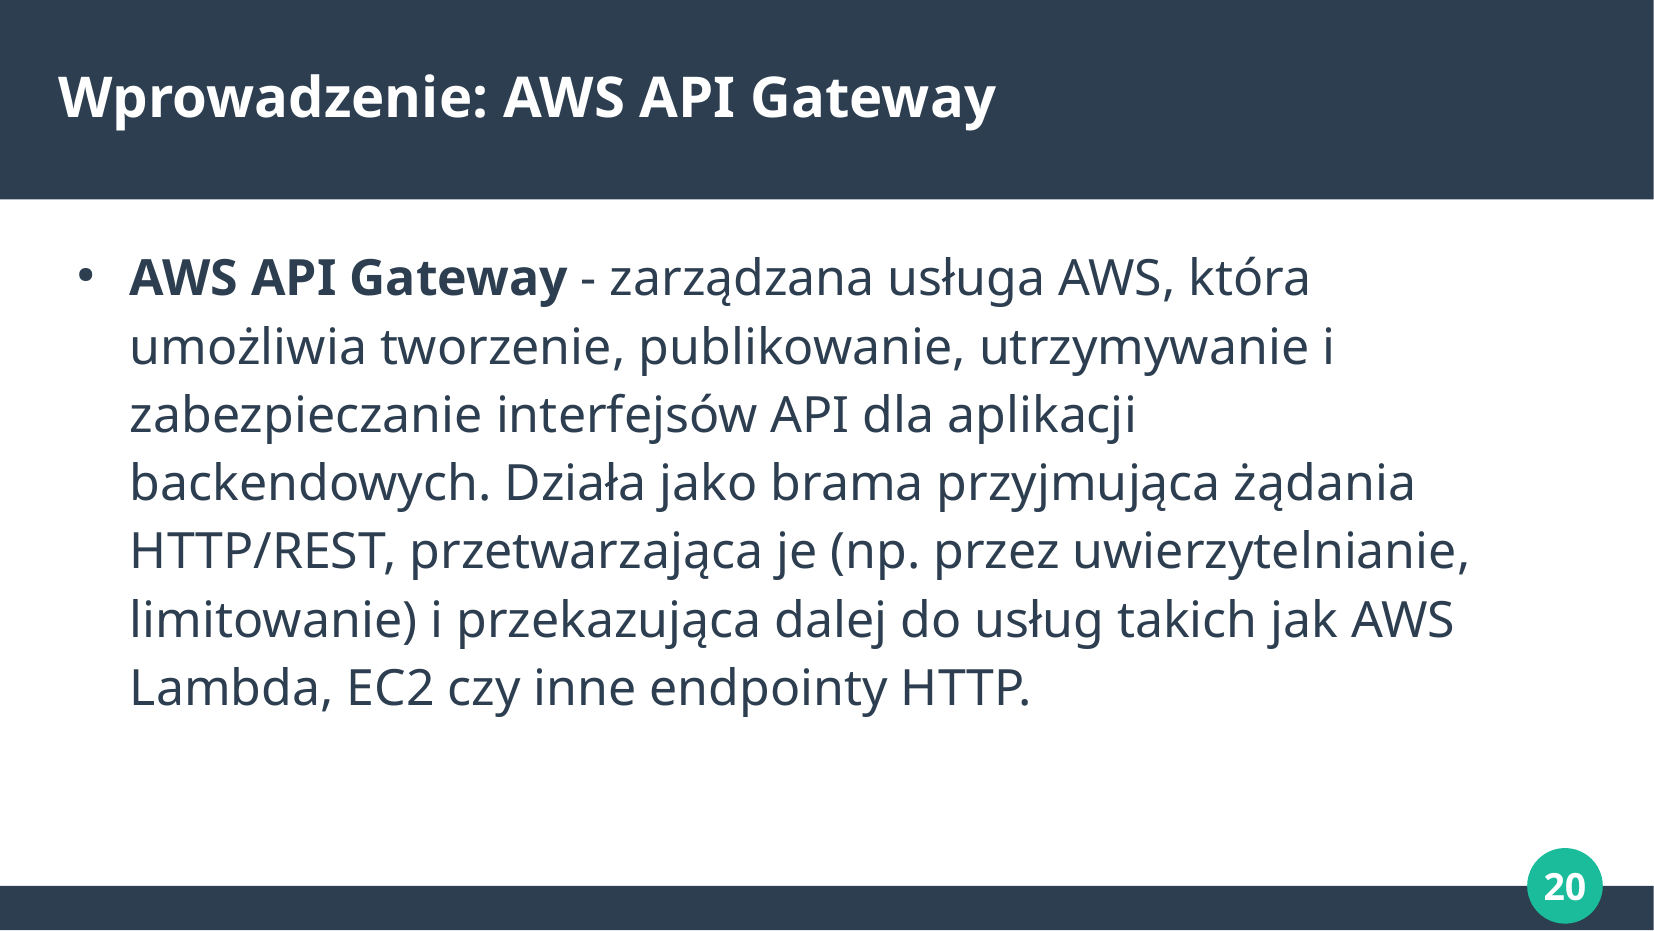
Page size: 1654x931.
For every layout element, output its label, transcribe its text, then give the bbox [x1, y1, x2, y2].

list AWS API Gateway - zarządzana usługa AWS, która umożliwia tworzenie, publikowanie, utrzymywanie i zabezpieczanie interfejsów API dla aplikacji backendowych. Działa jako brama przyjmująca żądania HTTP/REST, przetwarzająca je (np. przez uwierzytelnianie, limitowanie) i przekazująca dalej do usług takich jak AWS Lambda, EC2 czy inne endpointy HTTP. [59, 242, 1501, 863]
title Wprowadzenie: AWS API Gateway [59, 37, 1595, 156]
